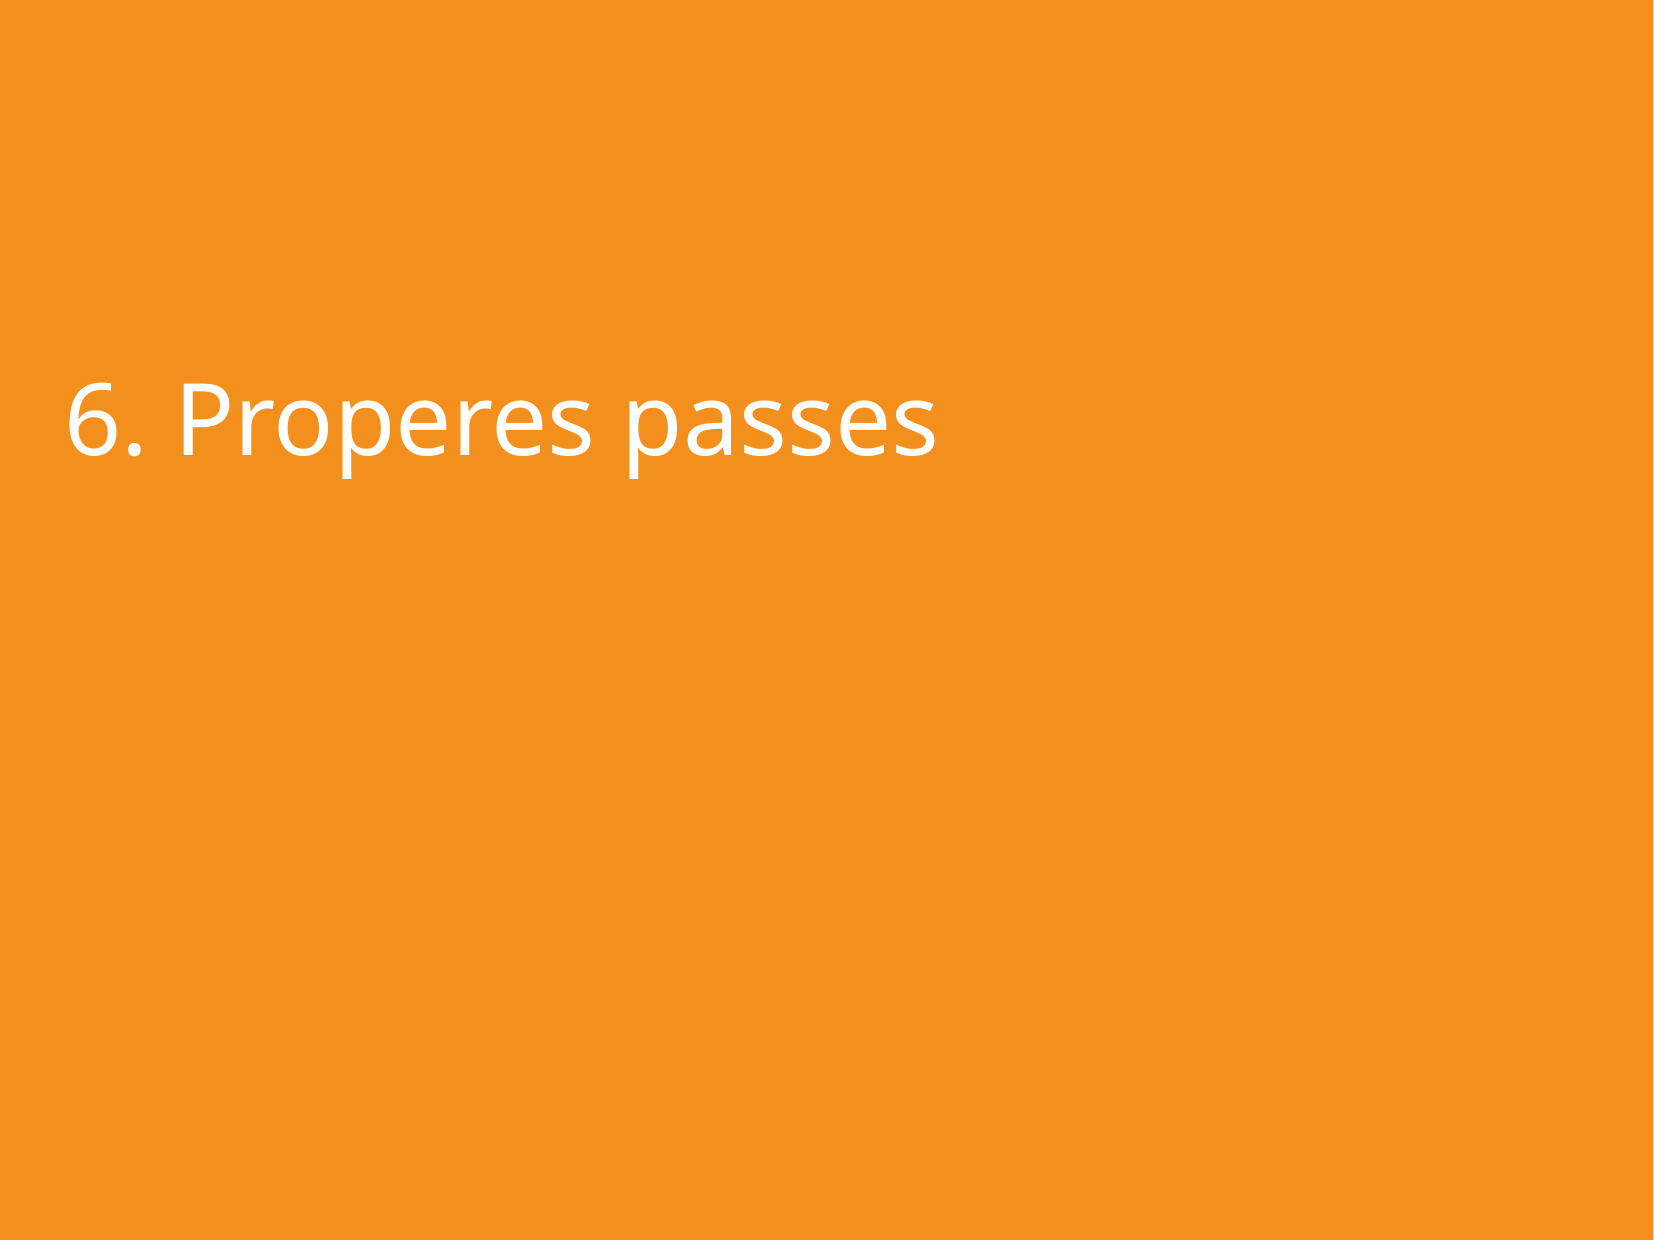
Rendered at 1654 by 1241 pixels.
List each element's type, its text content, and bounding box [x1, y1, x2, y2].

title 6. Properes passes [64, 355, 1561, 476]
